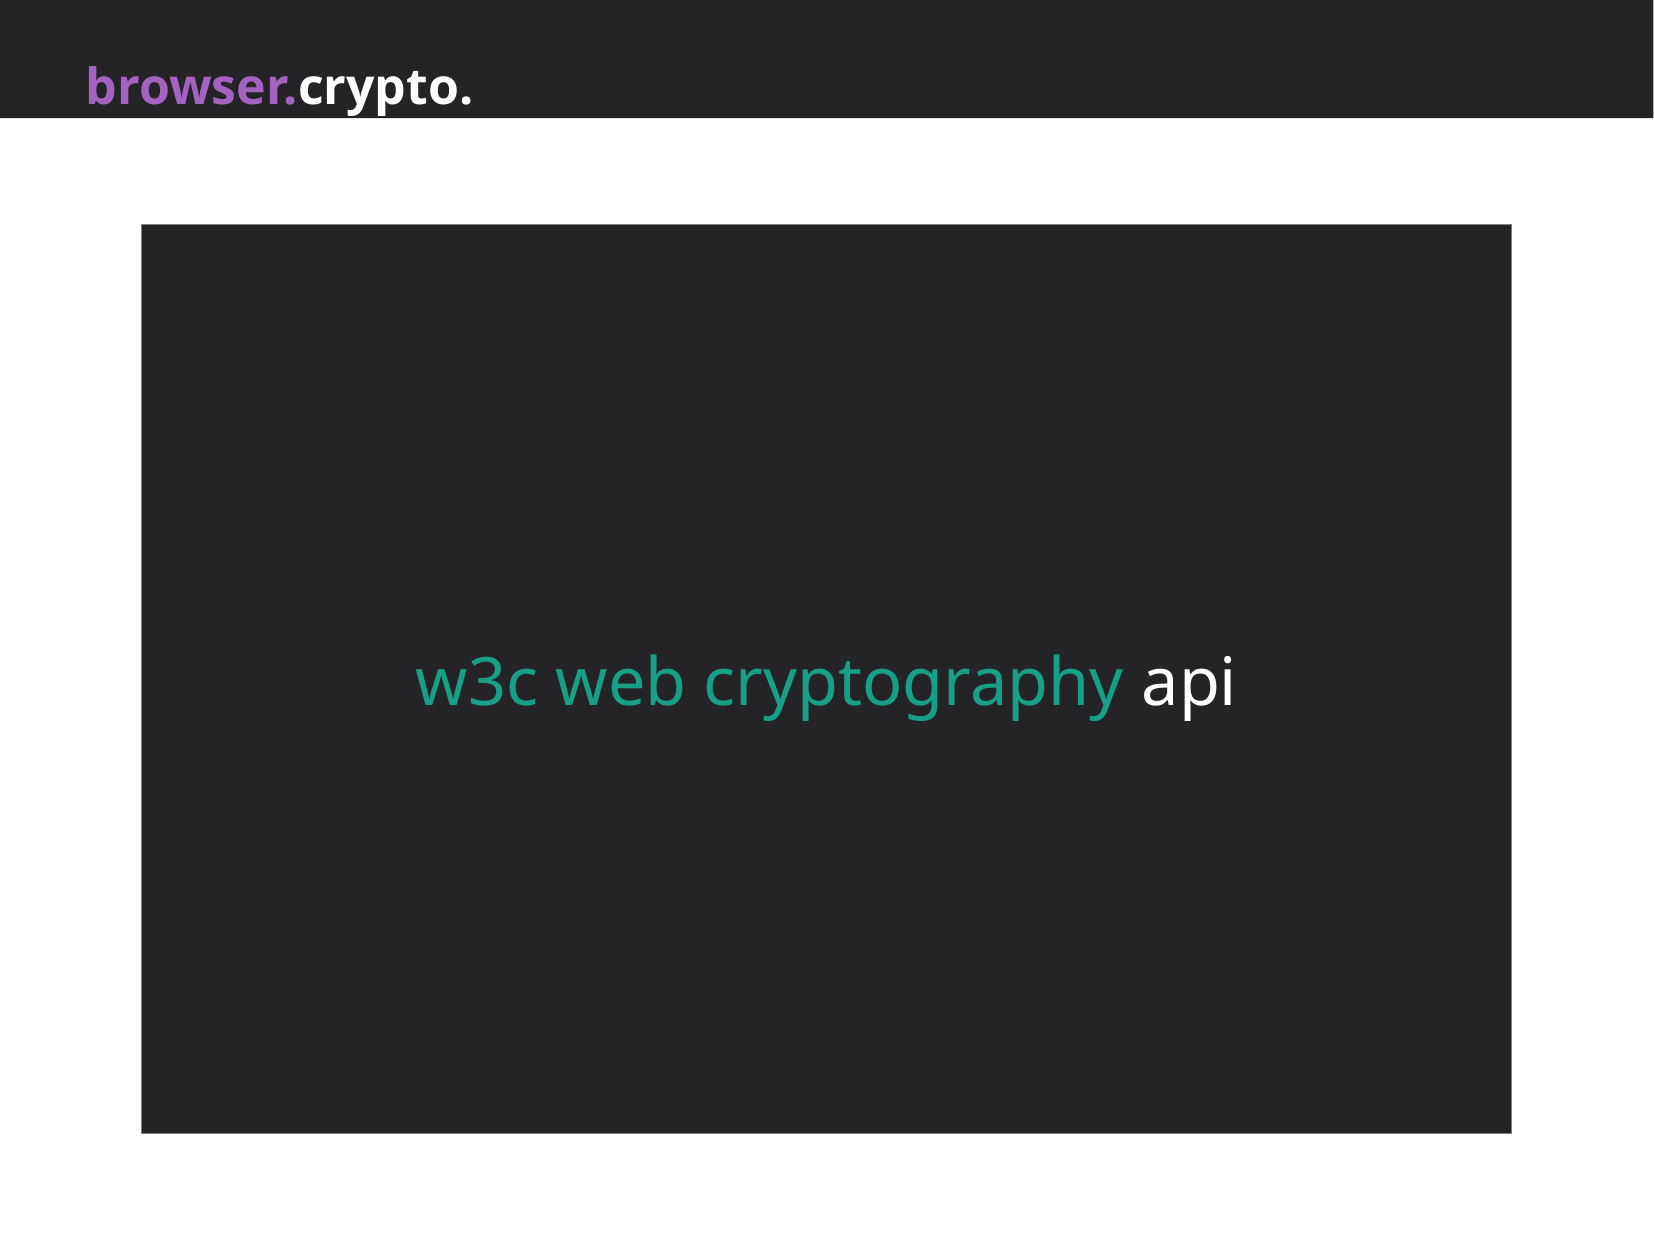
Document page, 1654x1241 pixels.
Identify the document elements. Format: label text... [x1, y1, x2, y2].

text_box w3c web cryptography api [141, 224, 1512, 1134]
text_box [0, 0, 1654, 119]
text_box browser.crypto. [70, 43, 567, 119]
